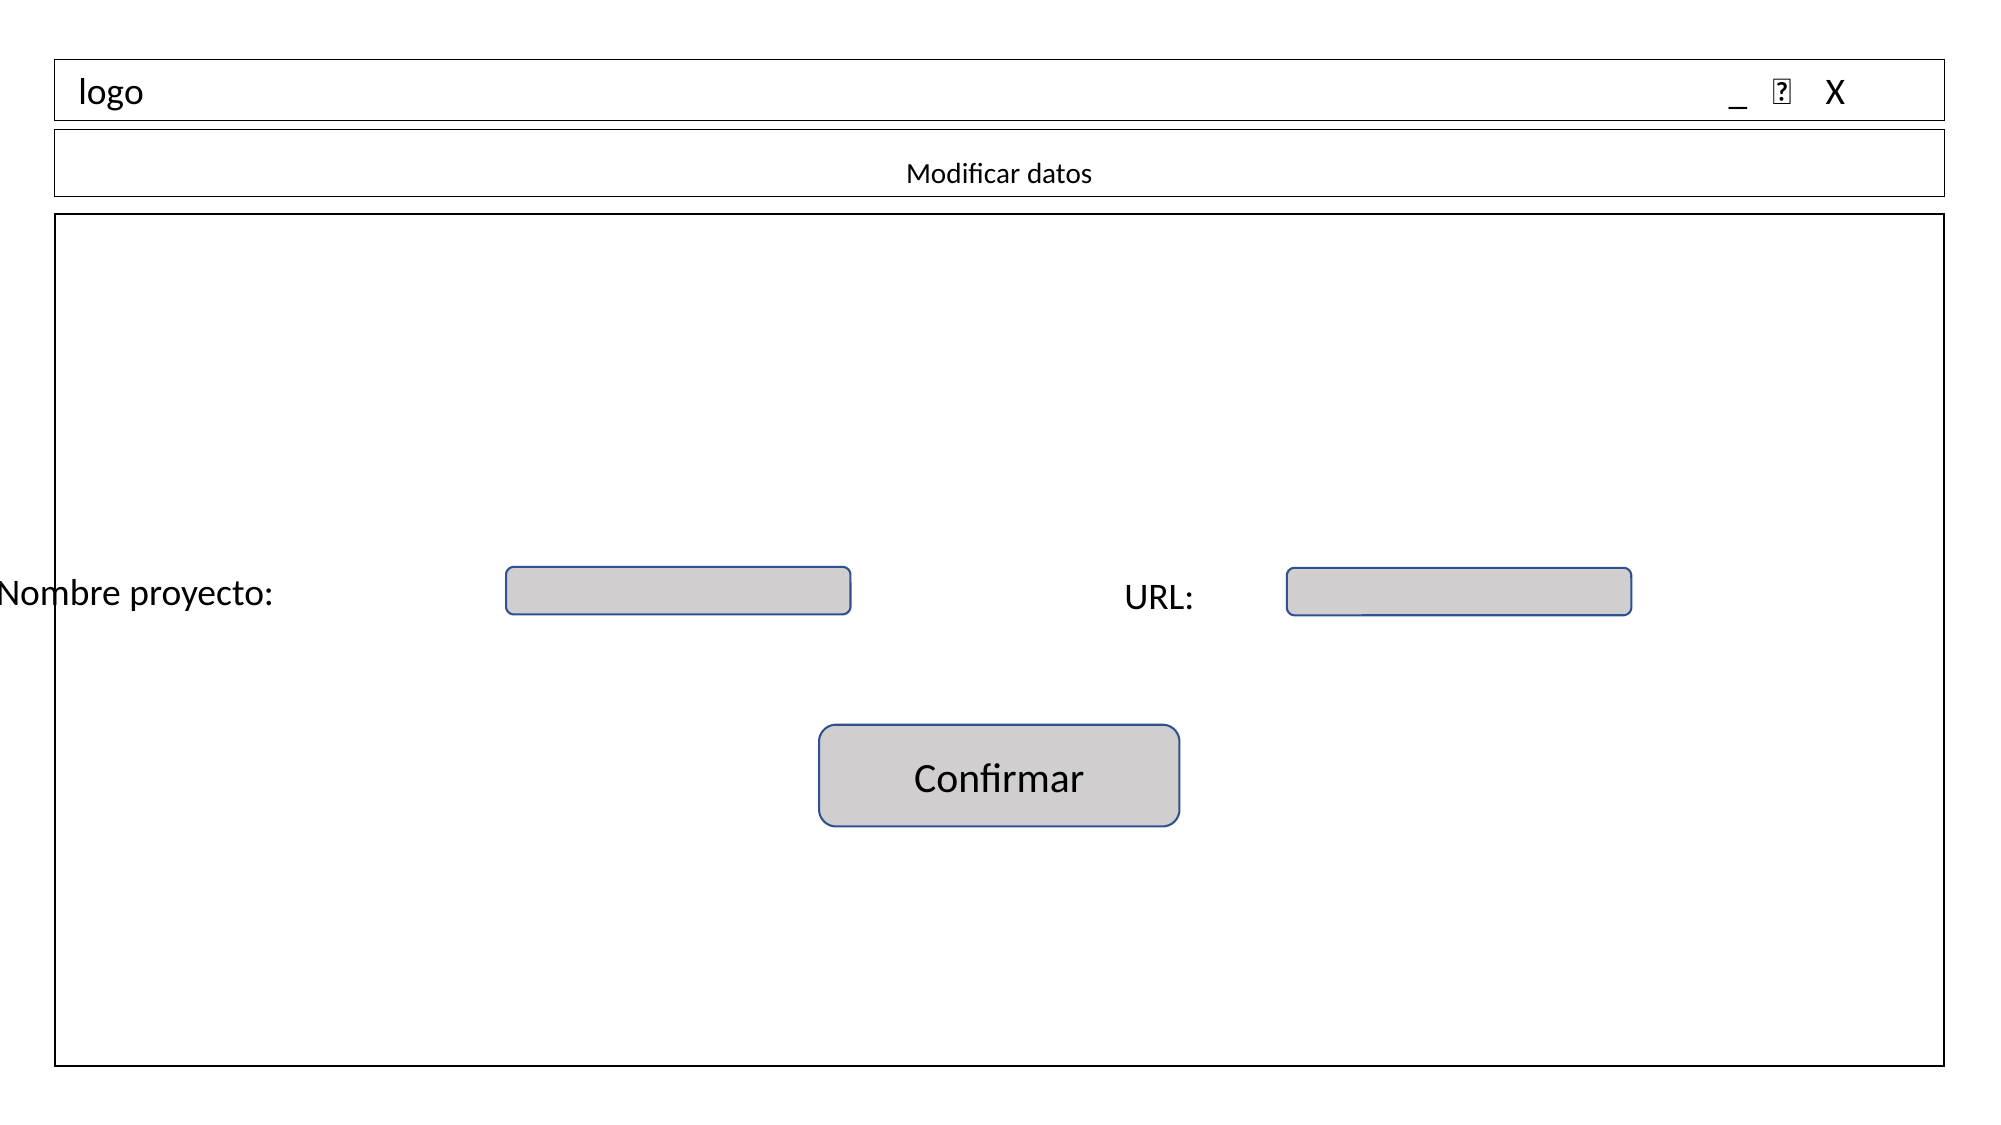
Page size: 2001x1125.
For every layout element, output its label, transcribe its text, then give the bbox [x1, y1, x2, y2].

text_box Modificar datos [54, 128, 1944, 192]
text_box Confirmar [819, 724, 1180, 827]
text_box URL: [1109, 564, 1272, 625]
text_box [1286, 567, 1632, 616]
text_box [506, 566, 851, 615]
text_box logo _ 🔲 X [54, 59, 1944, 120]
text_box Nombre proyecto: [0, 560, 491, 621]
